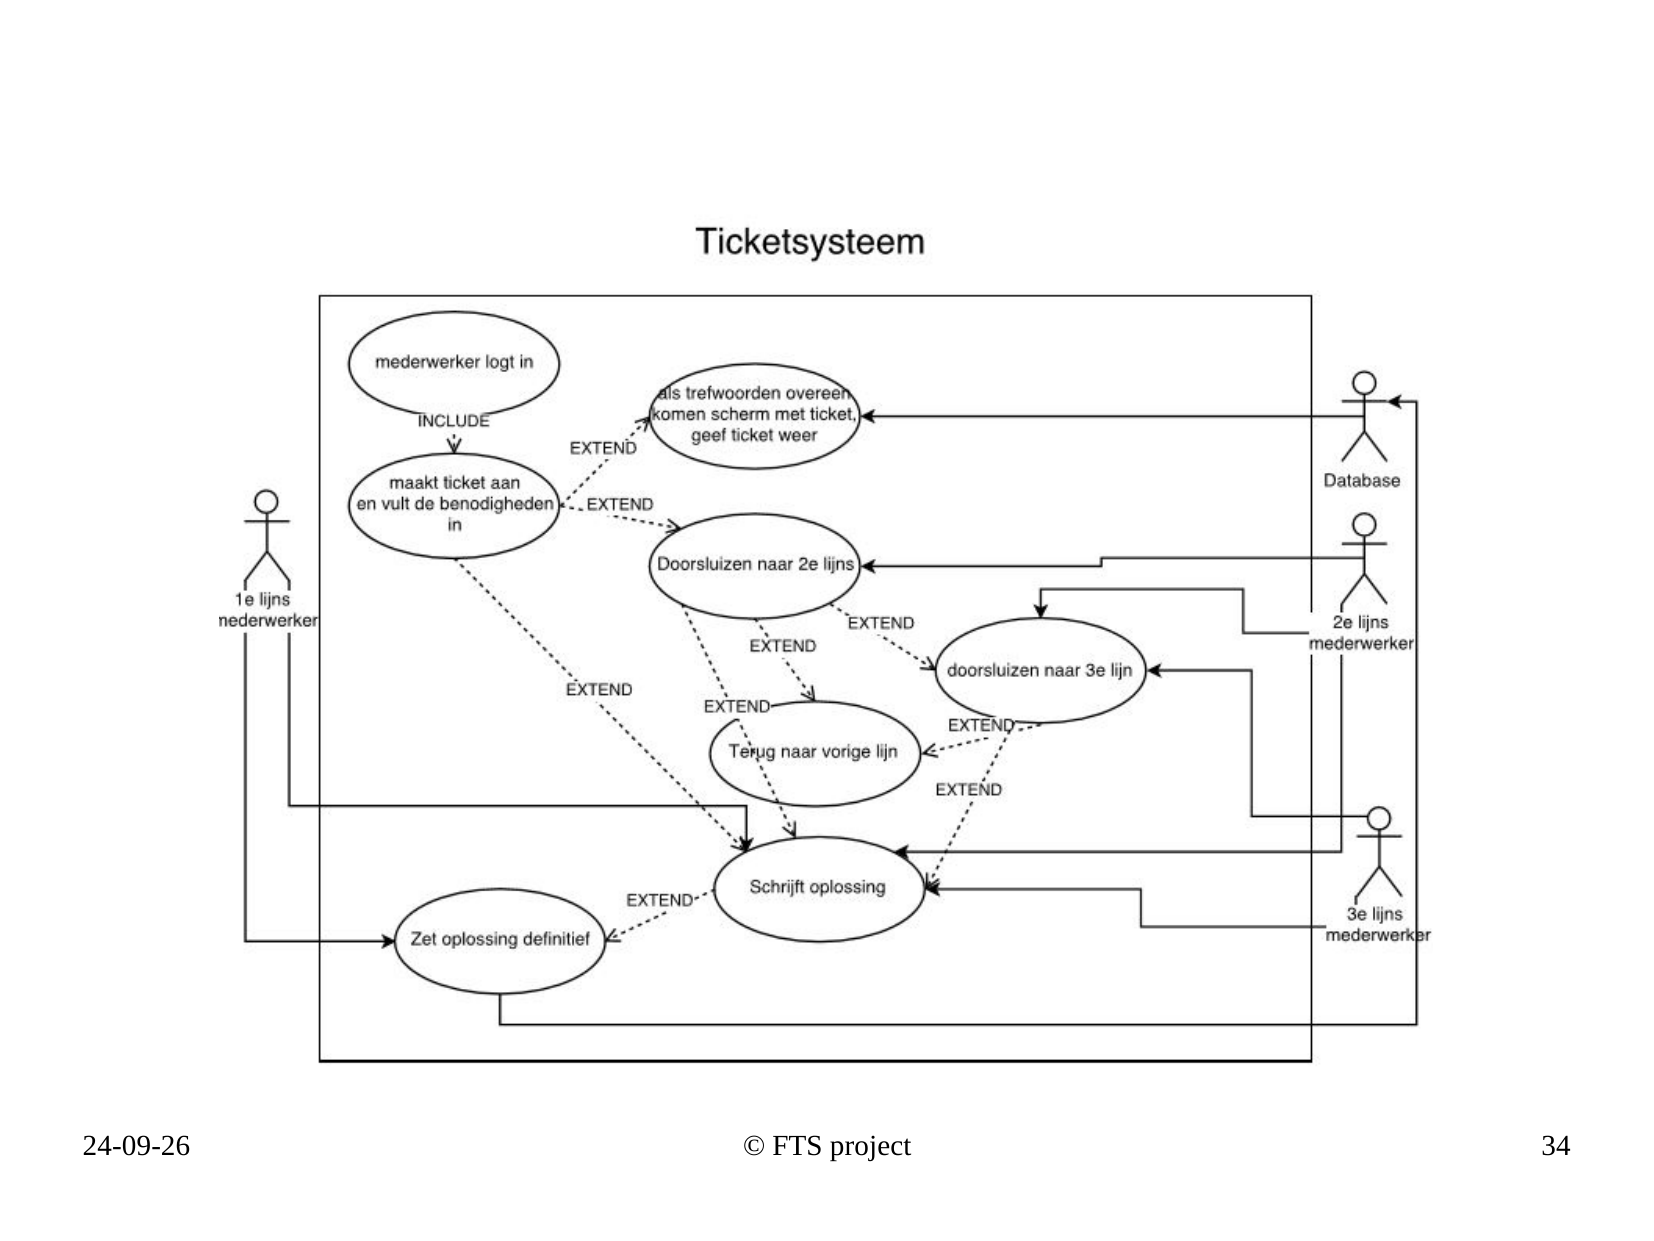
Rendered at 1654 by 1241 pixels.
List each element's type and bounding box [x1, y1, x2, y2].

picture [219, 153, 1433, 1085]
